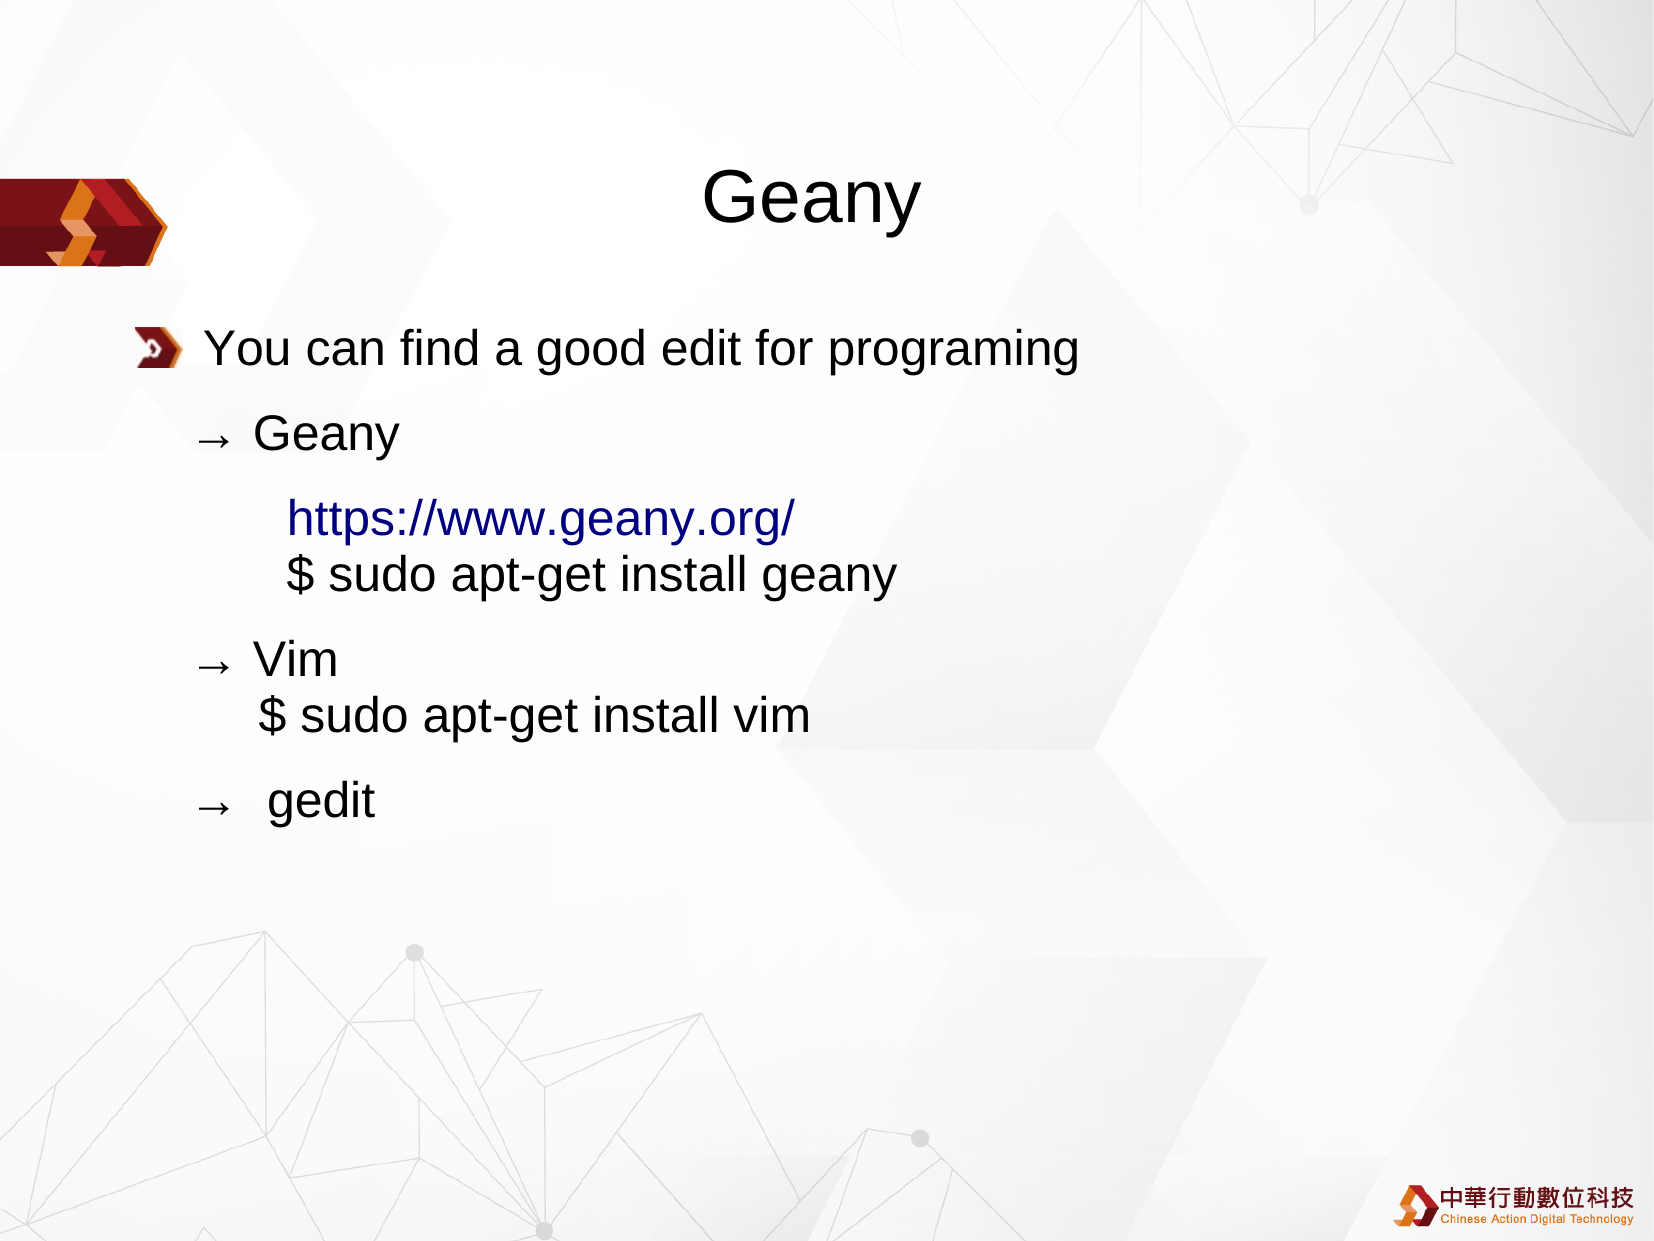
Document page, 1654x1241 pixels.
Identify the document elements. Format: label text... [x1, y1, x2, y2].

list You can find a good edit for programing → Geany https://www.geany.org/ $ sudo apt-get install geany → Vim $ sudo apt-get install vim → gedit [118, 319, 1571, 1040]
title Geany [118, 112, 1506, 281]
picture [0, 0, 1654, 1241]
